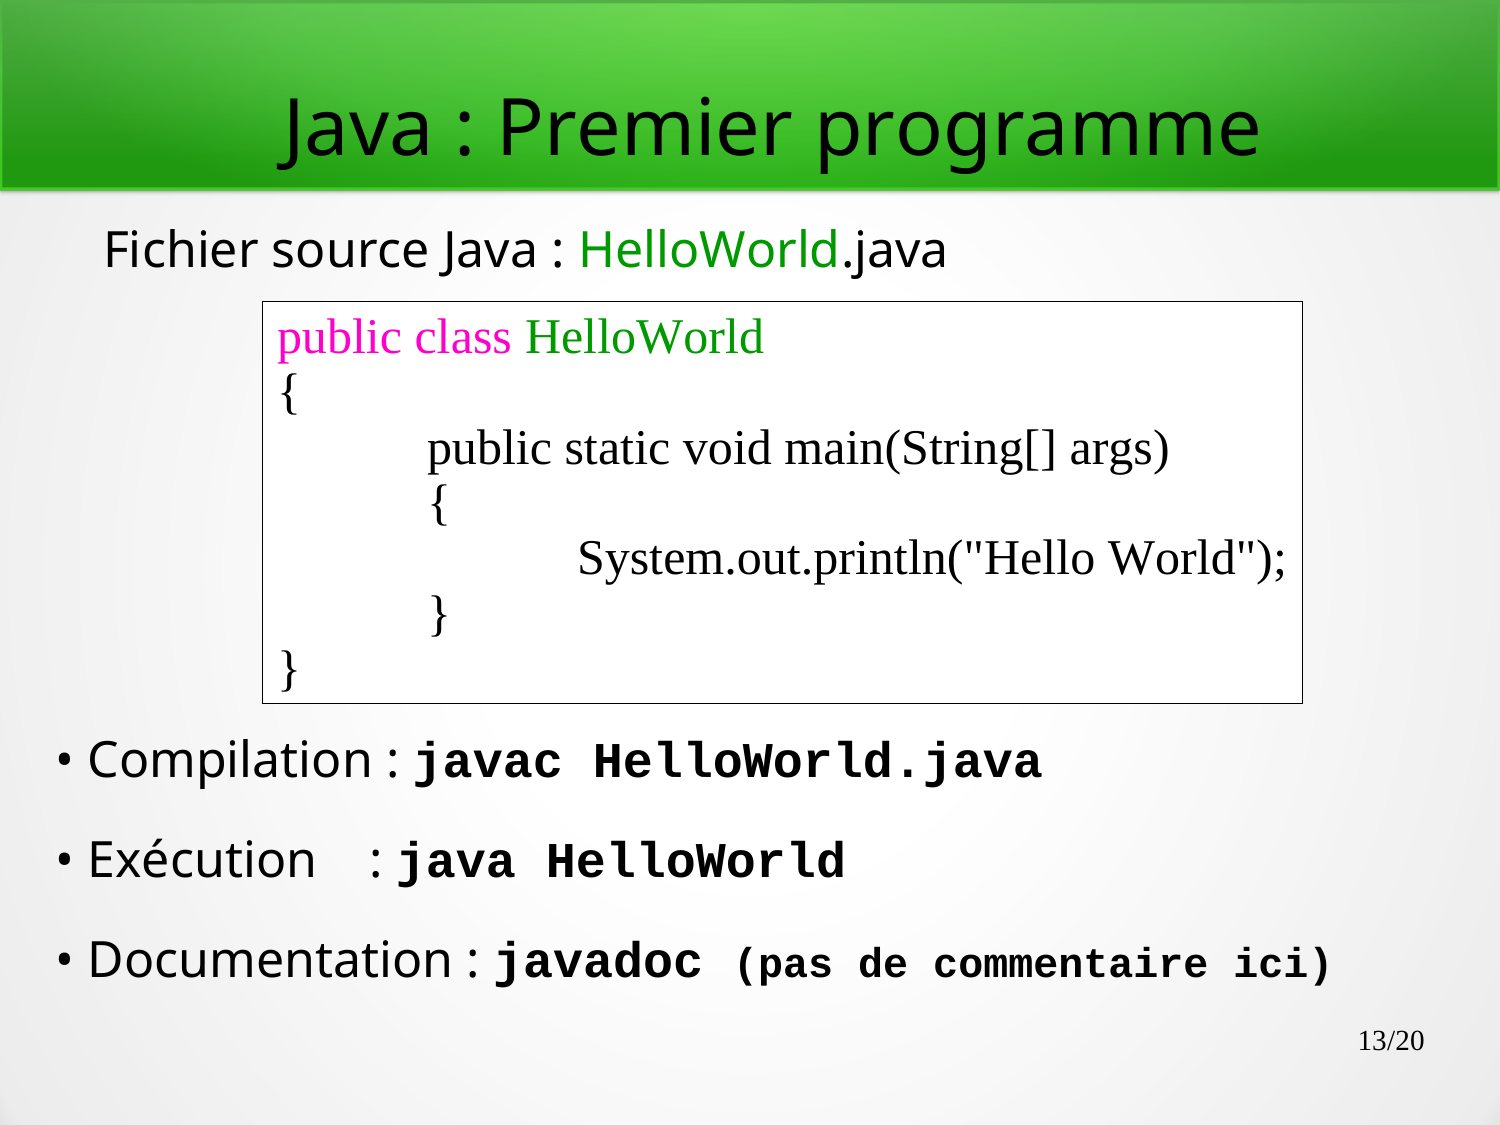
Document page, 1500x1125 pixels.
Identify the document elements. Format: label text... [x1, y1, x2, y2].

text_box Java : Premier programme [135, 62, 1411, 187]
text_box Compilation : javac HelloWorld.java Exécution : java HelloWorld Documentation : javadoc (pas de commentaire ici)‏ [41, 716, 1477, 1000]
text_box Fichier source Java : HelloWorld.java [88, 206, 1199, 291]
text_box public class HelloWorld { public static void main(String[] args) { System.out.println("Hello World"); } } [262, 301, 1303, 704]
